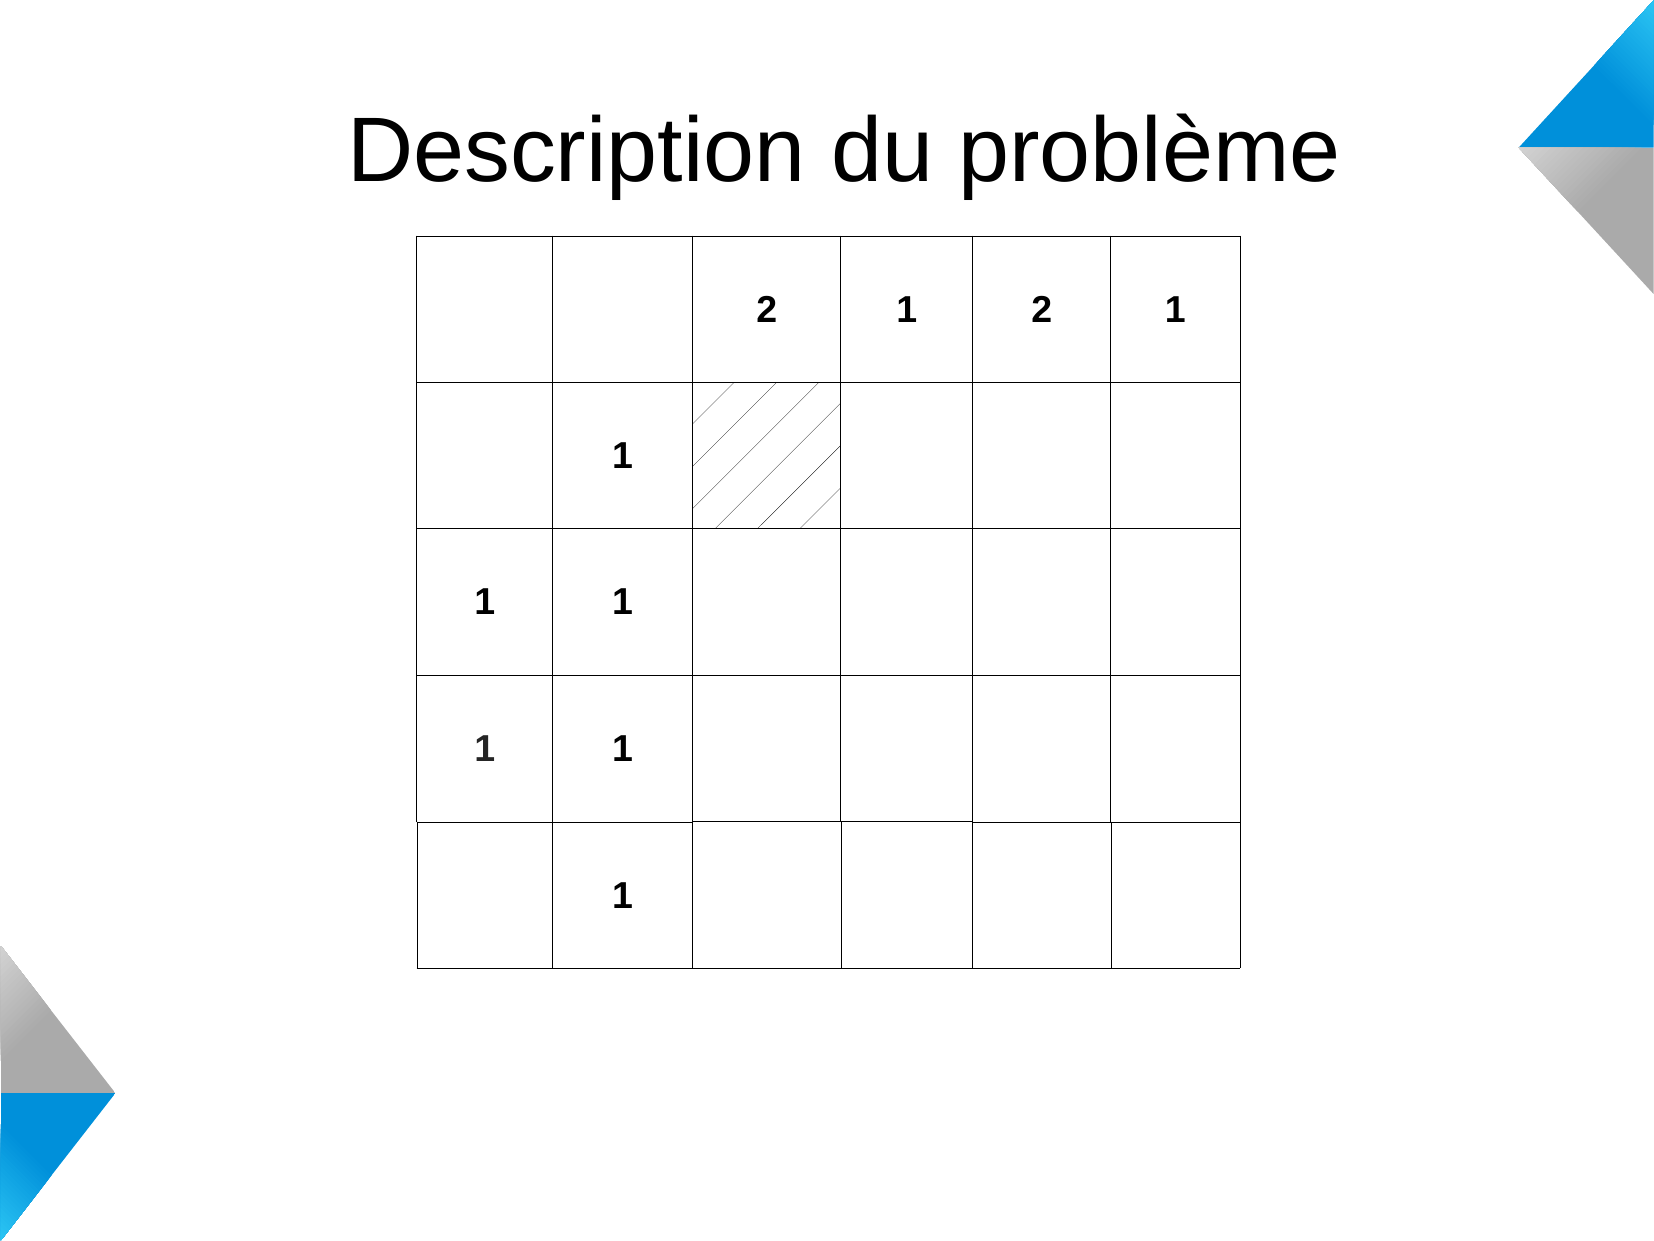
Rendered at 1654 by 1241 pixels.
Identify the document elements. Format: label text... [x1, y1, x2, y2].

table_header 1 [1111, 237, 1240, 382]
table_cell [1112, 823, 1240, 968]
table_cell 1 [417, 676, 552, 822]
table_cell 1 [553, 529, 692, 675]
table_cell 1 [553, 676, 692, 822]
table_cell [1111, 383, 1240, 528]
table_cell [417, 383, 552, 528]
table_cell [418, 823, 552, 968]
table_cell [973, 383, 1110, 528]
table_cell [973, 823, 1111, 968]
table_cell [693, 529, 840, 675]
table_cell 1 [417, 529, 552, 675]
table_cell [1111, 529, 1240, 675]
table_header 1 [841, 237, 972, 382]
table_cell 1 [553, 823, 692, 968]
table_cell [693, 383, 840, 528]
table_cell [973, 676, 1110, 822]
table_header 2 [973, 237, 1110, 382]
table_cell [841, 529, 972, 675]
table_header [553, 237, 692, 382]
table_header [417, 237, 552, 382]
table_cell [1111, 676, 1240, 822]
table_cell [841, 676, 972, 821]
title Description du problème [82, 49, 1571, 257]
table_cell [841, 383, 972, 528]
table_cell [973, 529, 1110, 675]
table_cell [693, 676, 840, 821]
table_header 2 [693, 237, 840, 382]
table_cell 1 [553, 383, 692, 528]
table_cell [693, 822, 841, 968]
table_cell [842, 822, 972, 968]
